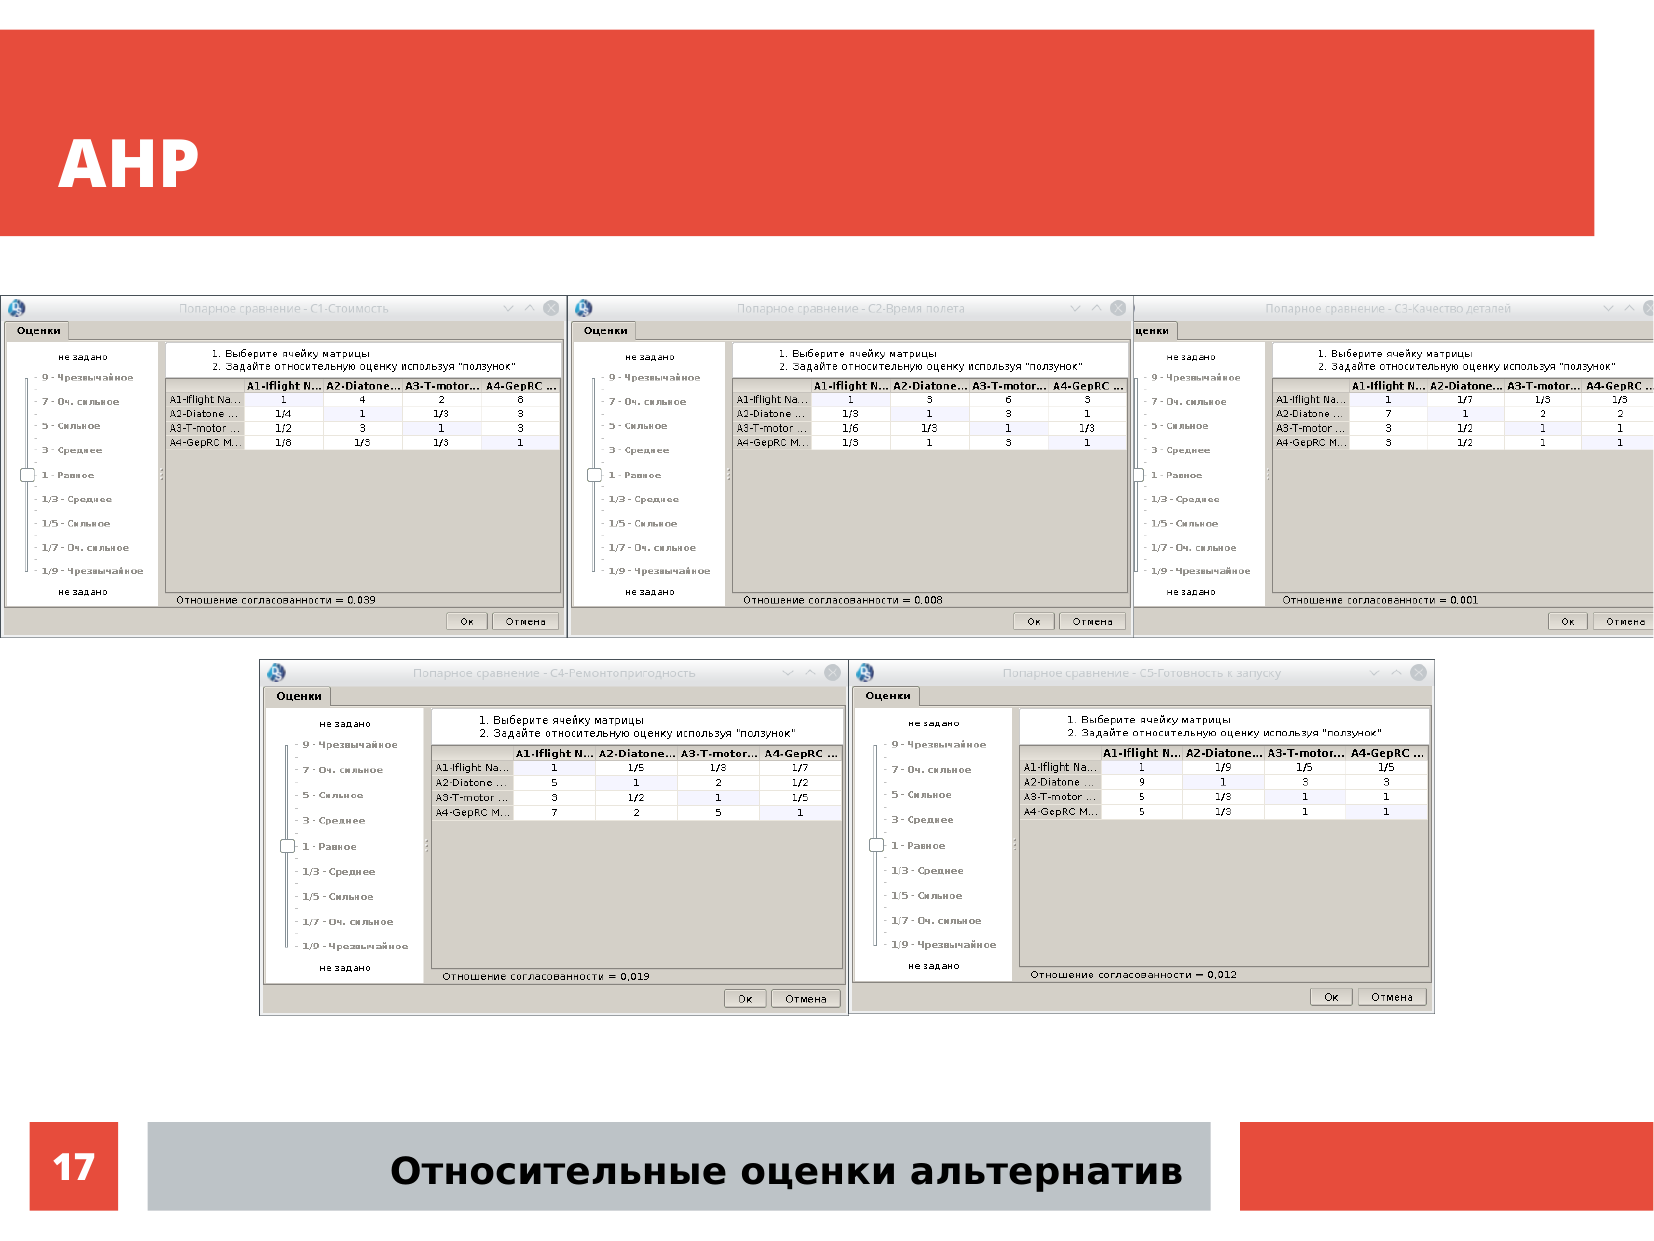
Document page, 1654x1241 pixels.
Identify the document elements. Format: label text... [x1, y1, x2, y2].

picture [259, 659, 1435, 1016]
title AHP [59, 59, 1595, 207]
title Относительные оценки альтернатив [389, 1122, 1252, 1193]
picture [0, 295, 1654, 638]
